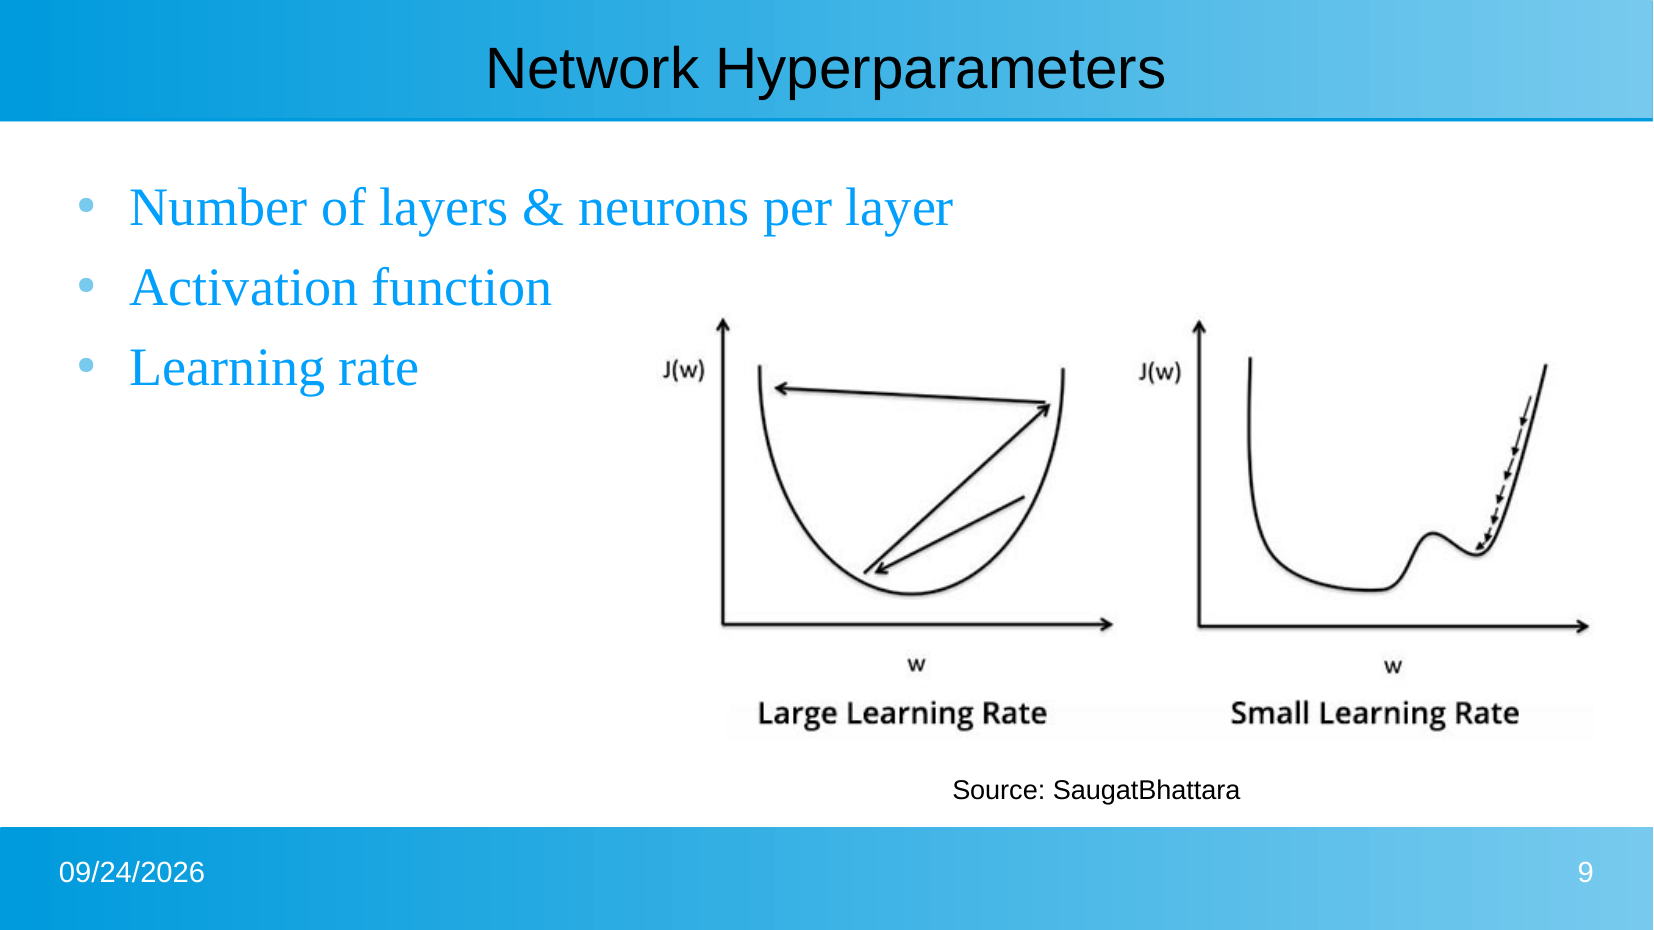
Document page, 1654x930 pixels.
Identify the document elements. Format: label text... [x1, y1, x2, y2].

text_box Source: SaugatBhattara [937, 767, 1653, 825]
picture [656, 299, 1594, 741]
list Number of layers & neurons per layer Activation function Learning rate [58, 177, 1594, 768]
title Network Hyperparameters [58, 29, 1594, 108]
